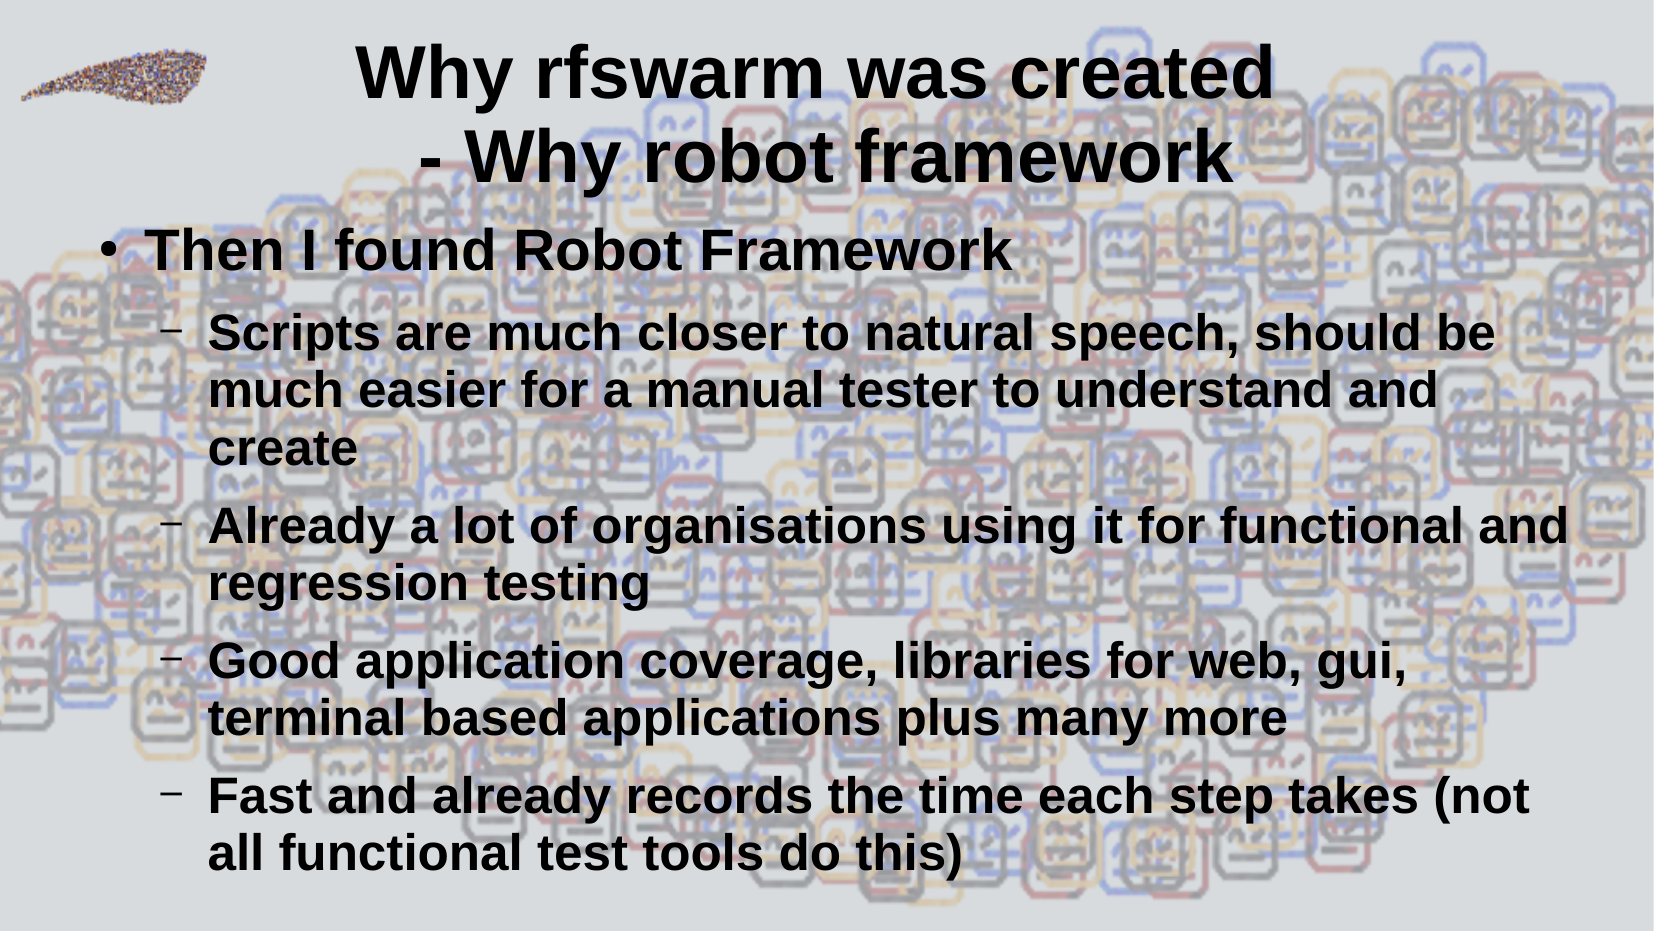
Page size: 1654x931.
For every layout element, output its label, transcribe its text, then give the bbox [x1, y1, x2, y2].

picture [0, 0, 1654, 931]
title Why rfswarm was created - Why robot framework [82, 30, 1571, 199]
list Then I found Robot Framework Scripts are much closer to natural speech, should be much easier for a manual tester to understand and create Already a lot of organisations using it for functional and regression testing Good application coverage, libraries for web, gui, terminal based applications plus many more Fast and already records the time each step takes (not all functional test tools do this) [82, 217, 1571, 886]
